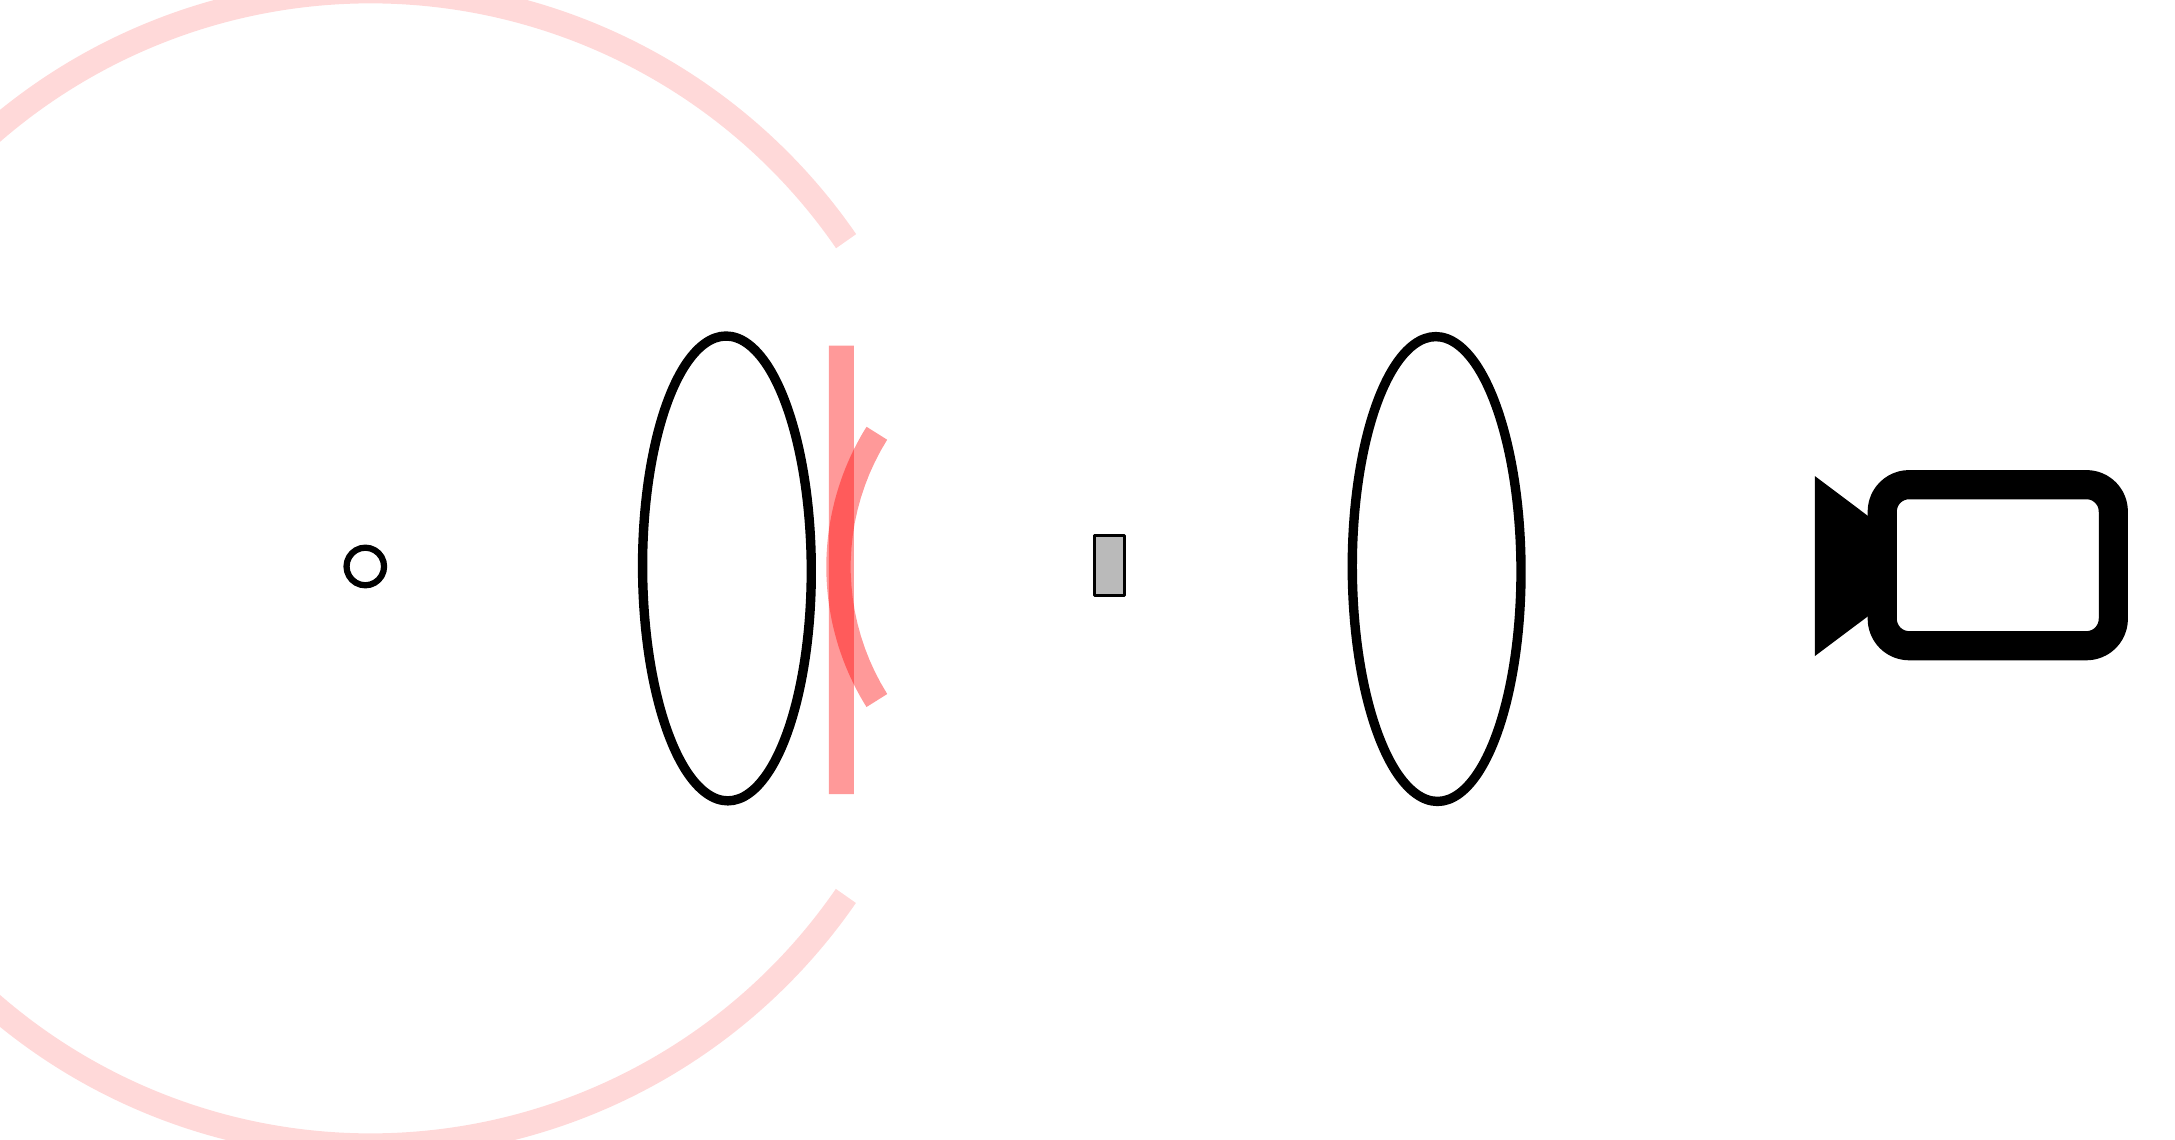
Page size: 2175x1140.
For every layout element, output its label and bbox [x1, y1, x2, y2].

text_box [1814, 476, 1875, 657]
text_box [1882, 484, 2114, 646]
text_box [0, 0, 1747, 1140]
